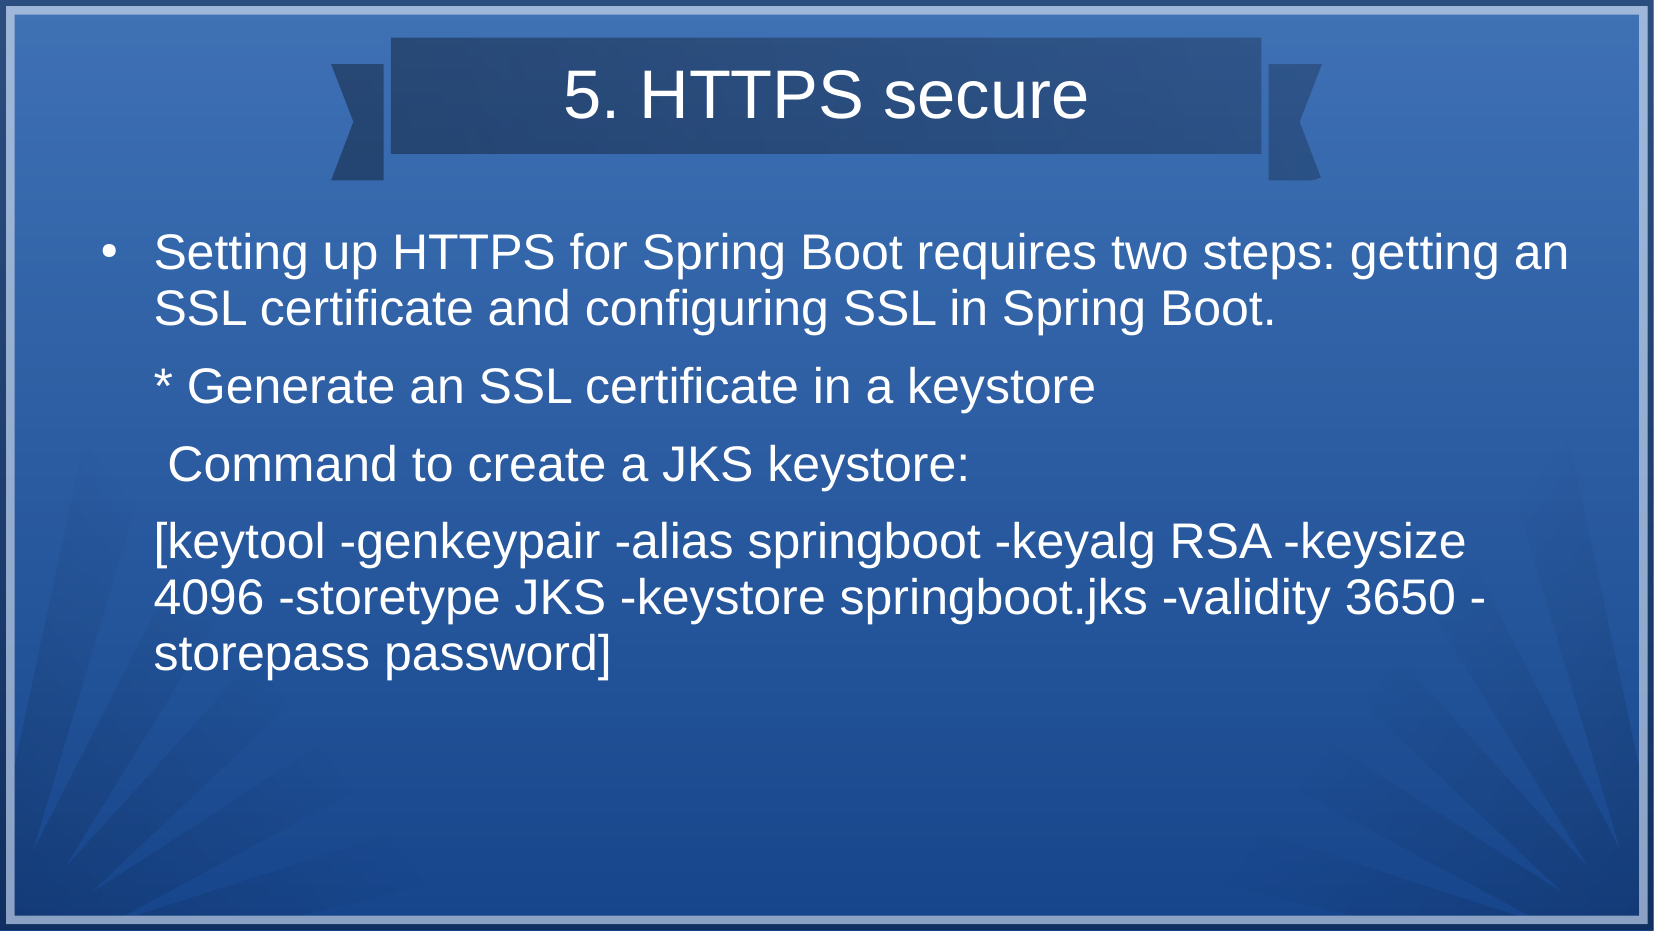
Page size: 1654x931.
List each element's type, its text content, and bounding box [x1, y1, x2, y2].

title 5. HTTPS secure [389, 35, 1264, 154]
list Setting up HTTPS for Spring Boot requires two steps: getting an SSL certificate and configuring SSL in Spring Boot. * Generate an SSL certificate in a keystore Command to create a JKS keystore: [keytool -genkeypair -alias springboot -keyalg RSA -keysize 4096 -storetype JKS -keystore springboot.jks -validity 3650 -storepass password] [82, 224, 1571, 848]
